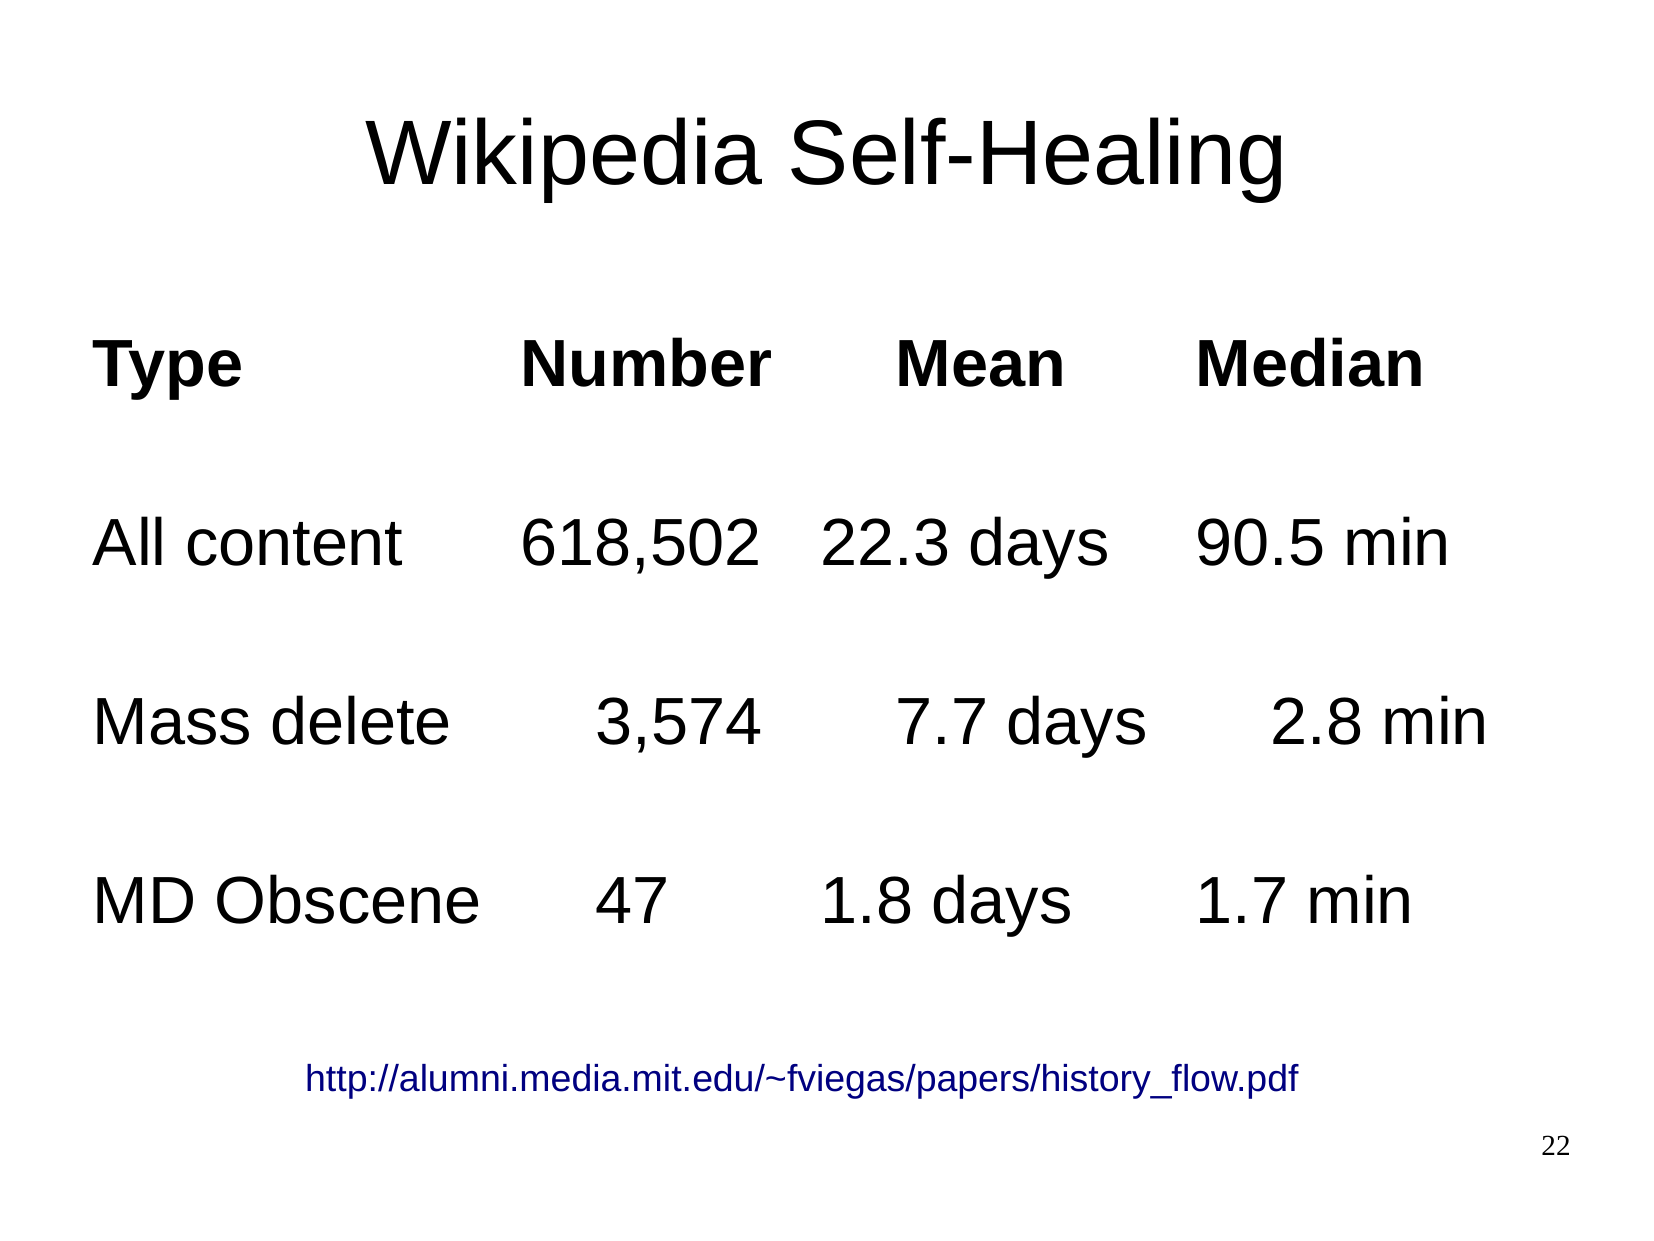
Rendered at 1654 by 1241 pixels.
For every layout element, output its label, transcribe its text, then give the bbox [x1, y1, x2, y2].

text_box http://alumni.media.mit.edu/~fviegas/papers/history_flow.pdf [290, 1050, 1313, 1149]
title Wikipedia Self-Healing [82, 49, 1571, 257]
list Type Number Mean Median All content 618,502 22.3 days 90.5 min Mass delete 3,574 7.7 days 2.8 min MD Obscene 47 1.8 days 1.7 min [75, 325, 1613, 1013]
